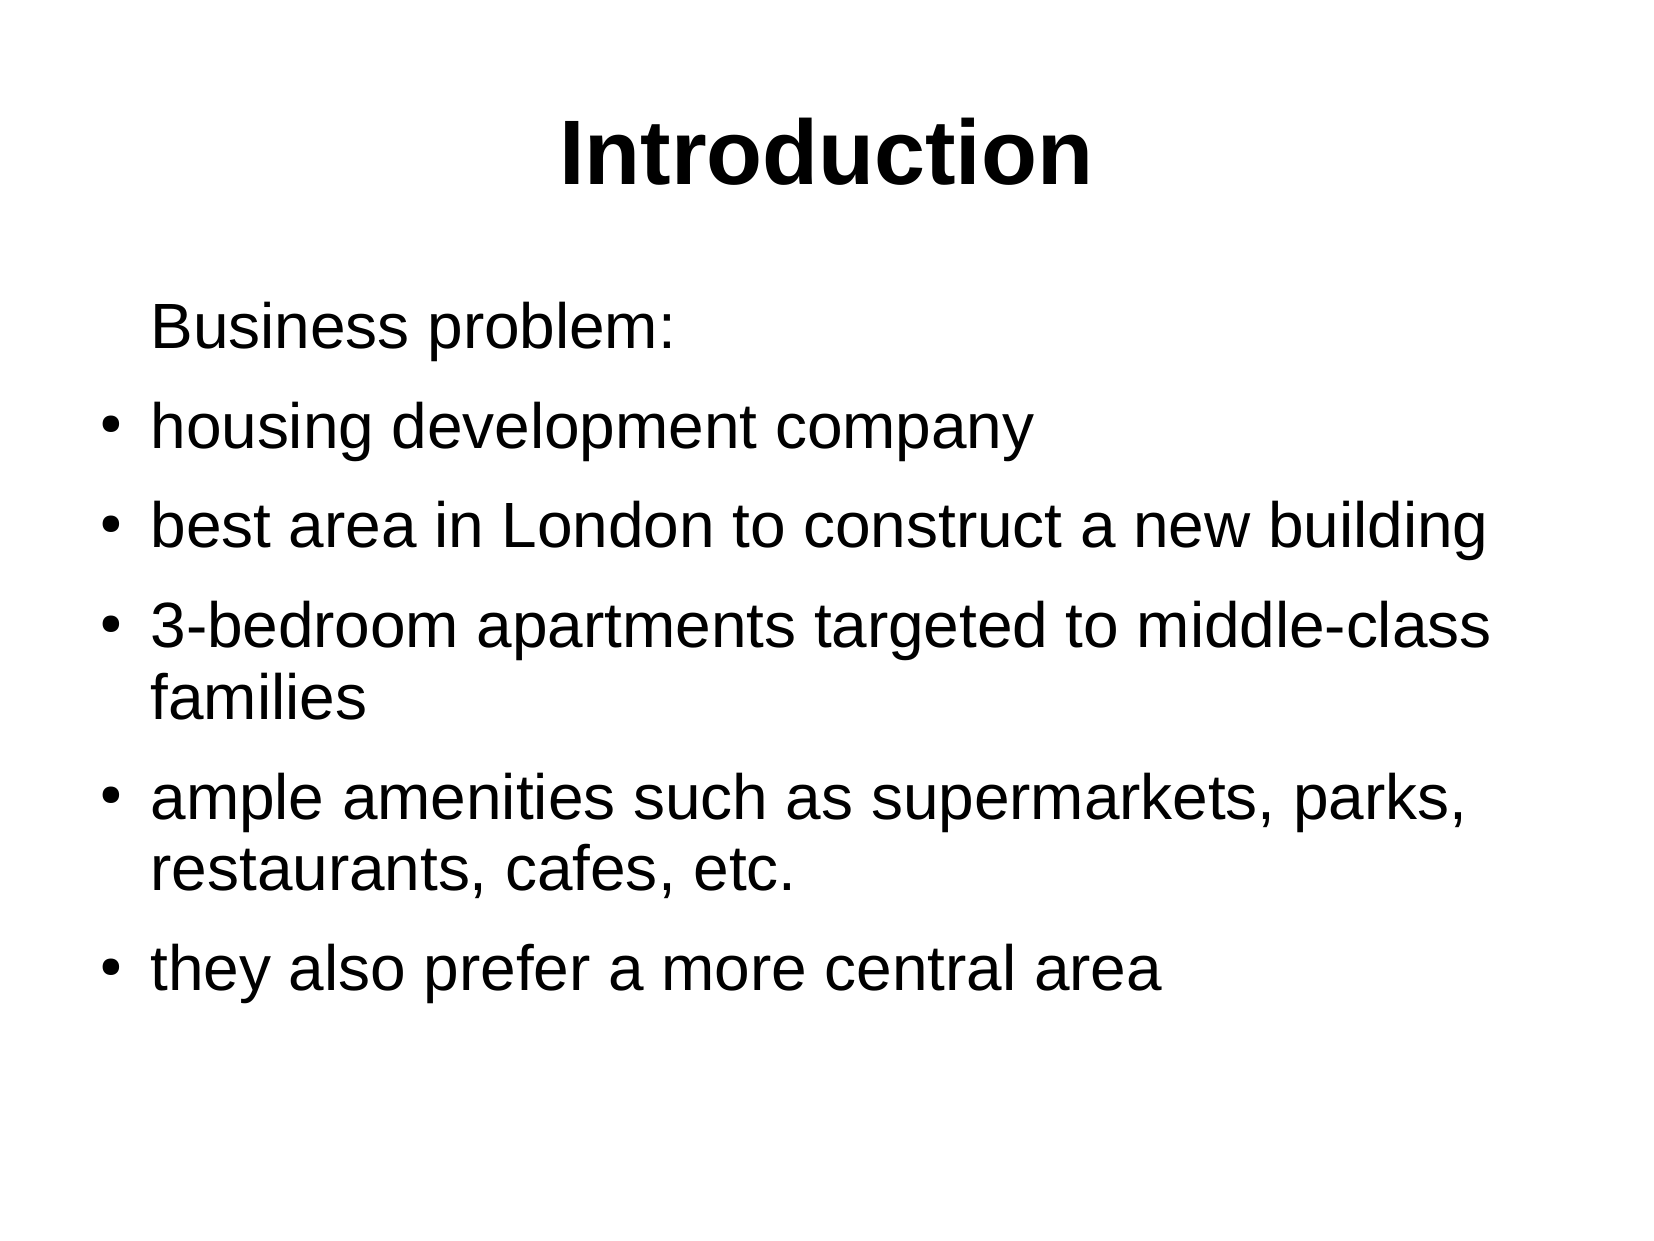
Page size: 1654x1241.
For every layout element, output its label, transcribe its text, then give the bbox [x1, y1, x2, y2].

title Introduction [82, 49, 1571, 257]
text_box [850, 377, 881, 449]
list Business problem: housing development company best area in London to construct a new building 3-bedroom apartments targeted to middle-class families ample amenities such as supermarkets, parks, restaurants, cafes, etc. they also prefer a more central area [82, 290, 1571, 1010]
